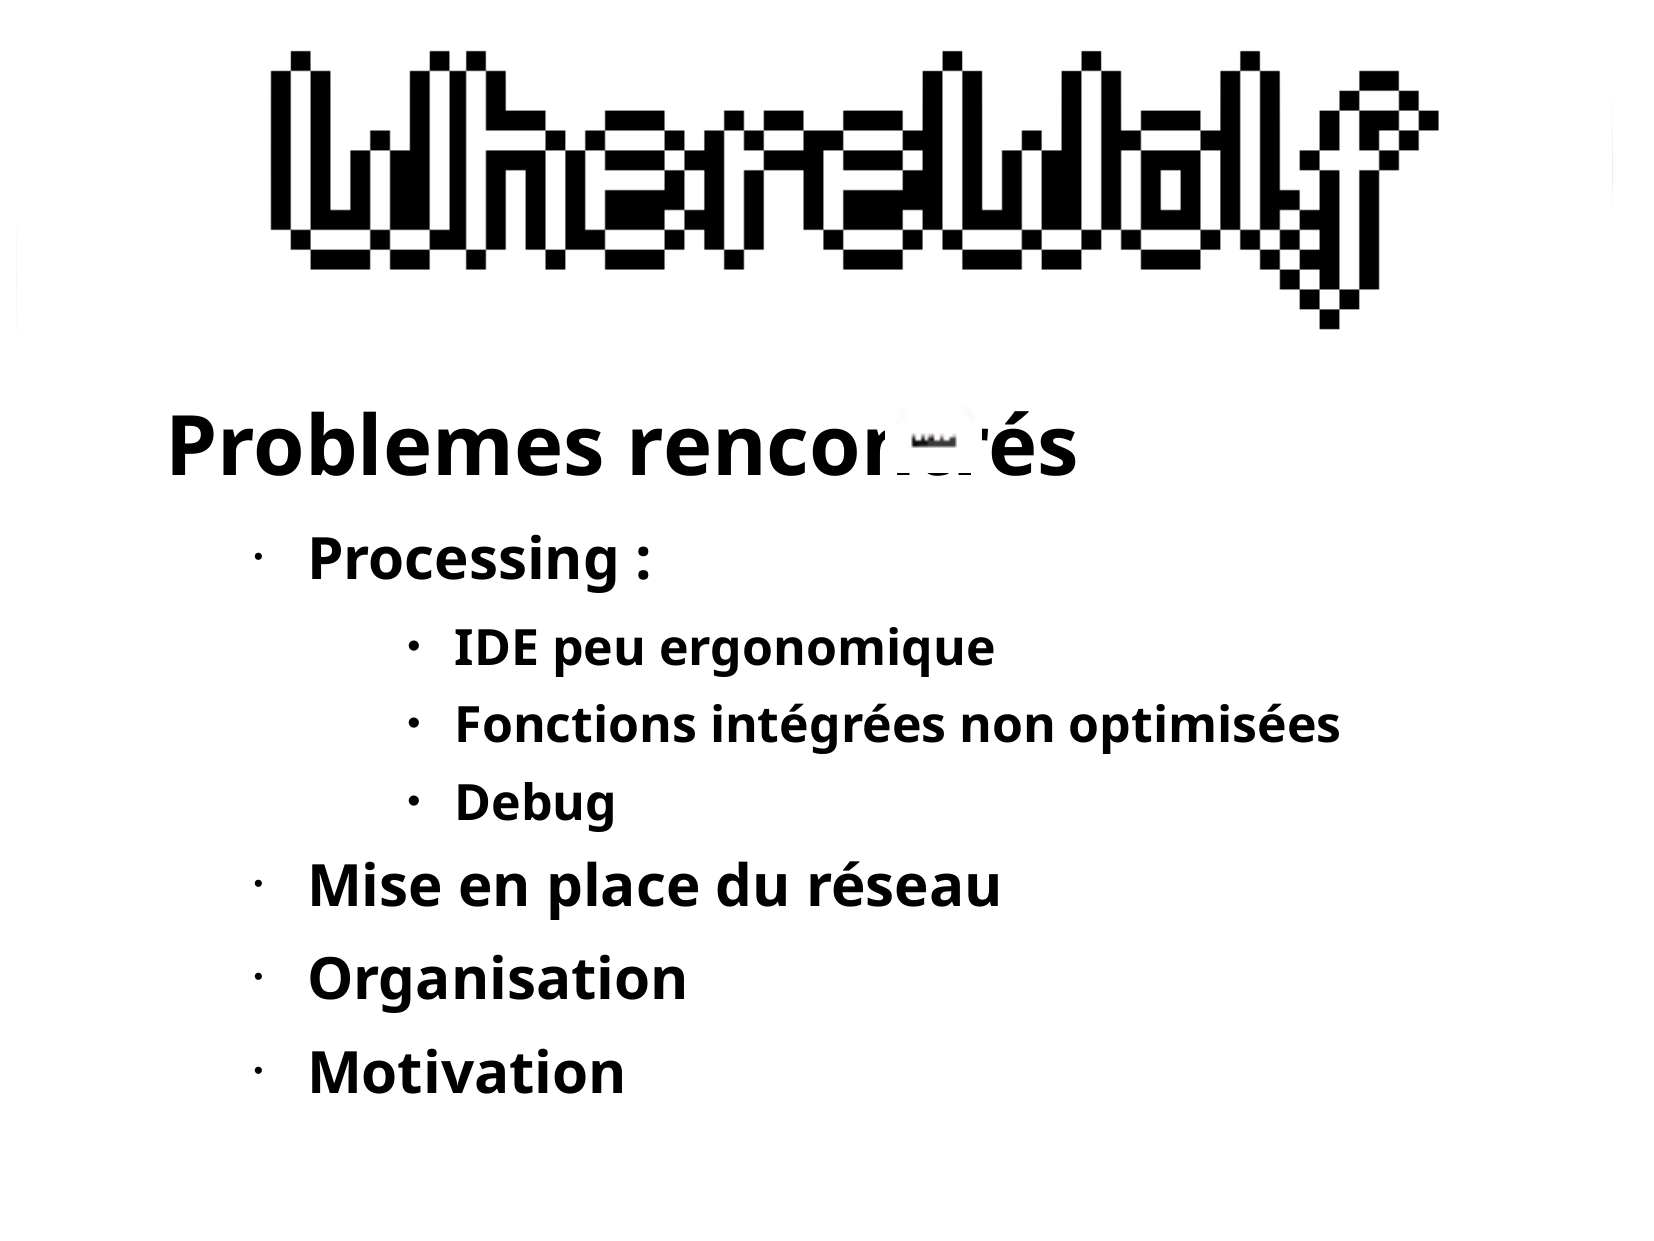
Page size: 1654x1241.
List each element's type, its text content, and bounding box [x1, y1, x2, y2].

picture [0, 0, 1654, 473]
list Problemes rencontrés Processing : IDE peu ergonomique Fonctions intégrées non optimisées Debug Mise en place du réseau Organisation Motivation [76, 414, 1565, 1211]
